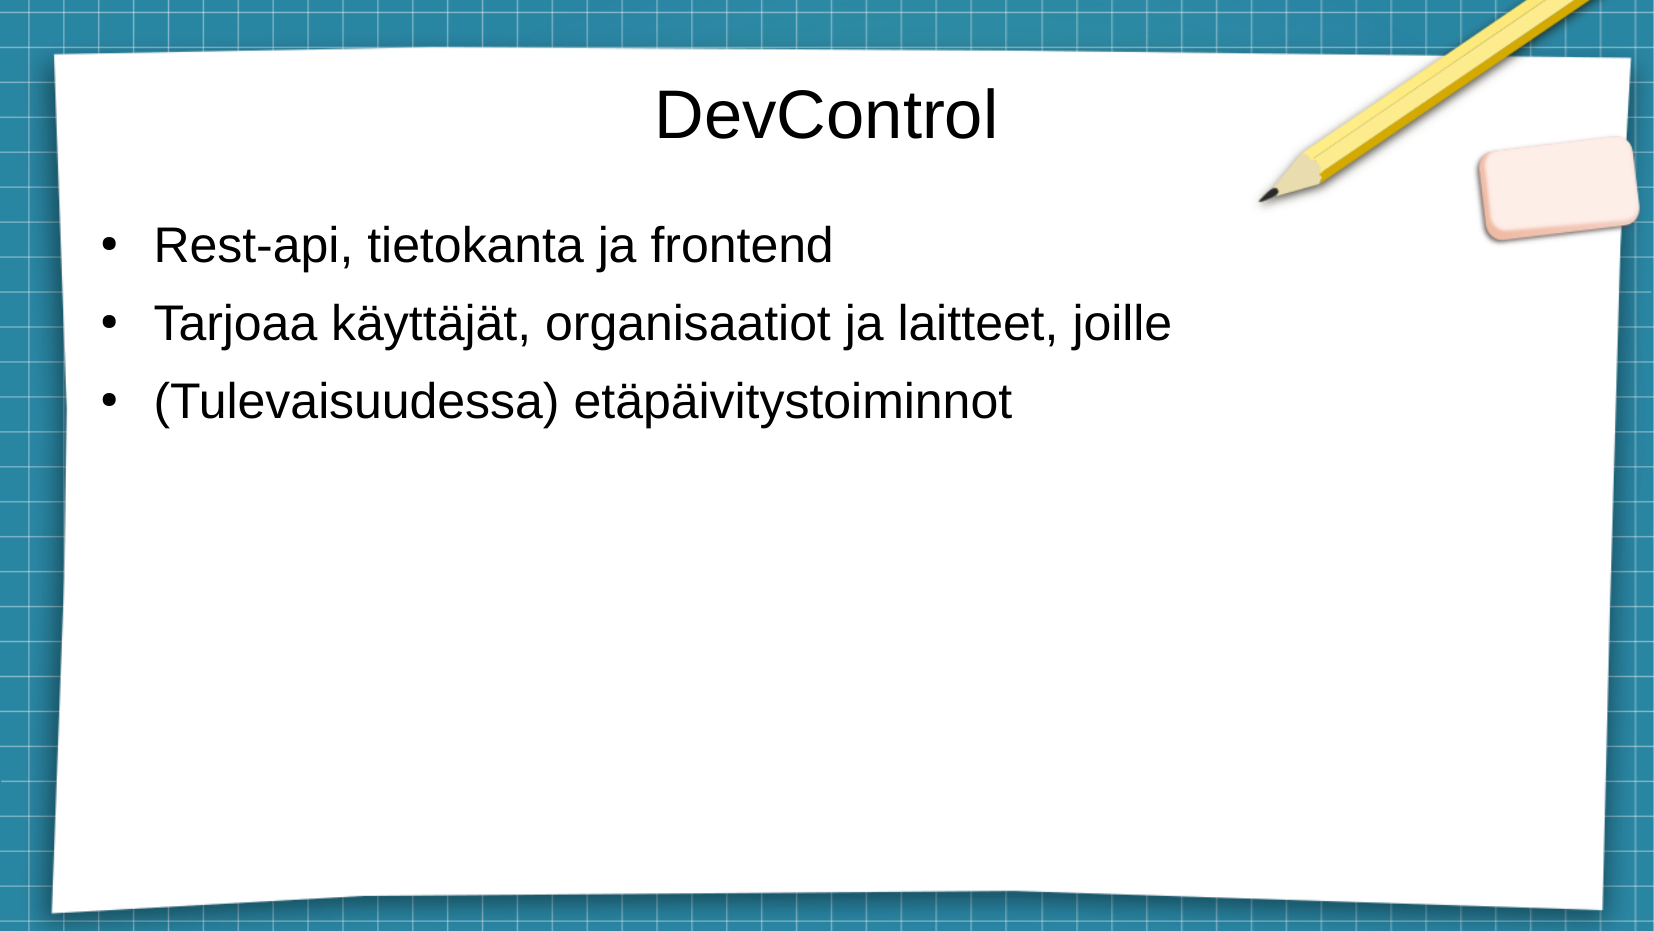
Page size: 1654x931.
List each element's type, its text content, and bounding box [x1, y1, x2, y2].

picture [0, 0, 1654, 931]
title DevControl [82, 37, 1571, 193]
list Rest-api, tietokanta ja frontend Tarjoaa käyttäjät, organisaatiot ja laitteet, joille (Tulevaisuudessa) etäpäivitystoiminnot [82, 217, 1571, 758]
